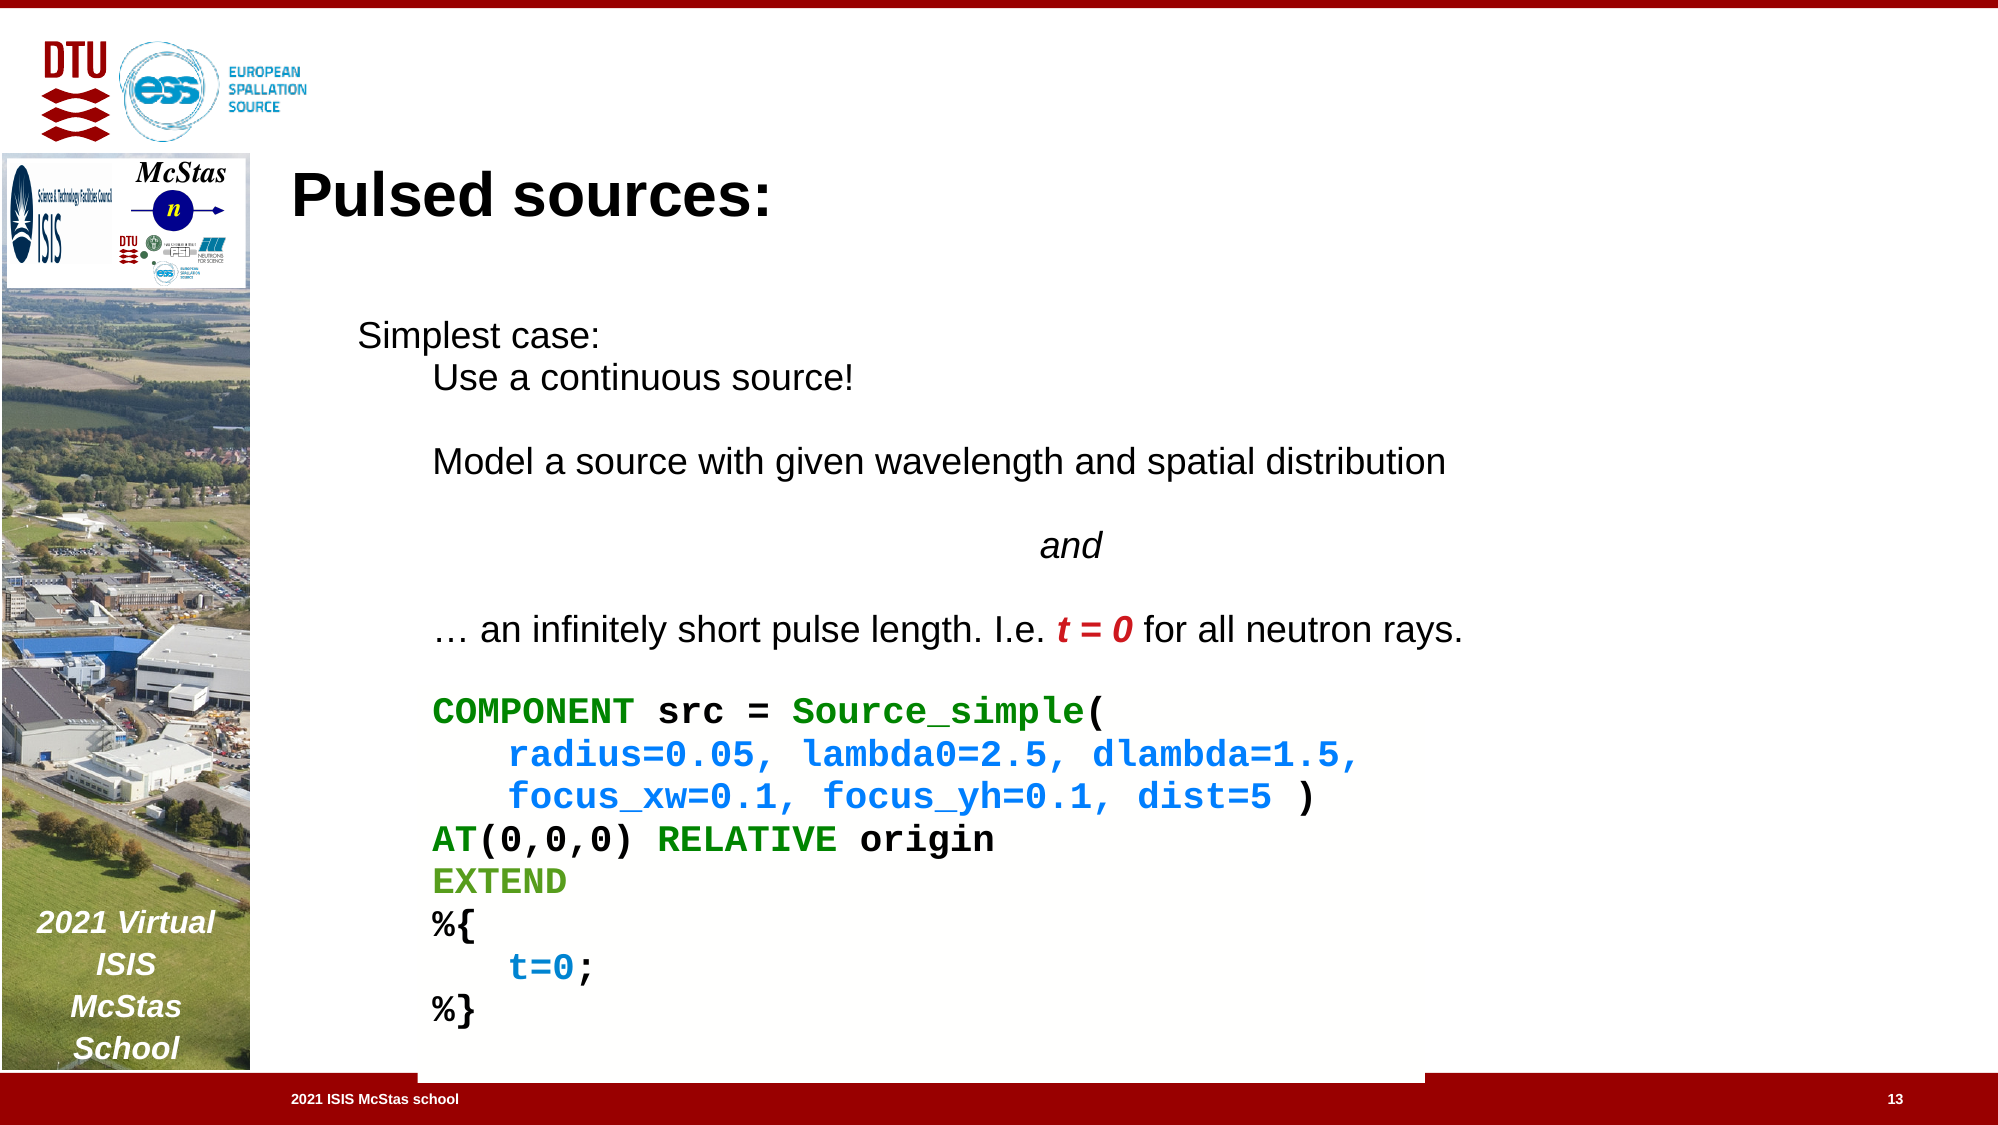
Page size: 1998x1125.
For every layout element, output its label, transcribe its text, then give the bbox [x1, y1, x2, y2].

title Pulsed sources: [291, 69, 1819, 230]
text_box Simplest case: Use a continuous source! Model a source with given wavelength and spatial distribution and … an infinitely short pulse length. I.e. t = 0 for all neutron rays. [342, 307, 1725, 658]
picture [119, 41, 307, 142]
text_box COMPONENT src = Source_simple( radius=0.05, lambda0=2.5, dlambda=1.5, focus_xw=0.1, focus_yh=0.1, dist=5 ) AT(0,0,0) RELATIVE origin EXTEND %{ t=0; %} [417, 685, 1425, 1083]
slide_number <number> [1887, 1088, 1909, 1110]
picture [2, 153, 250, 1070]
chart [998, 715, 1117, 775]
